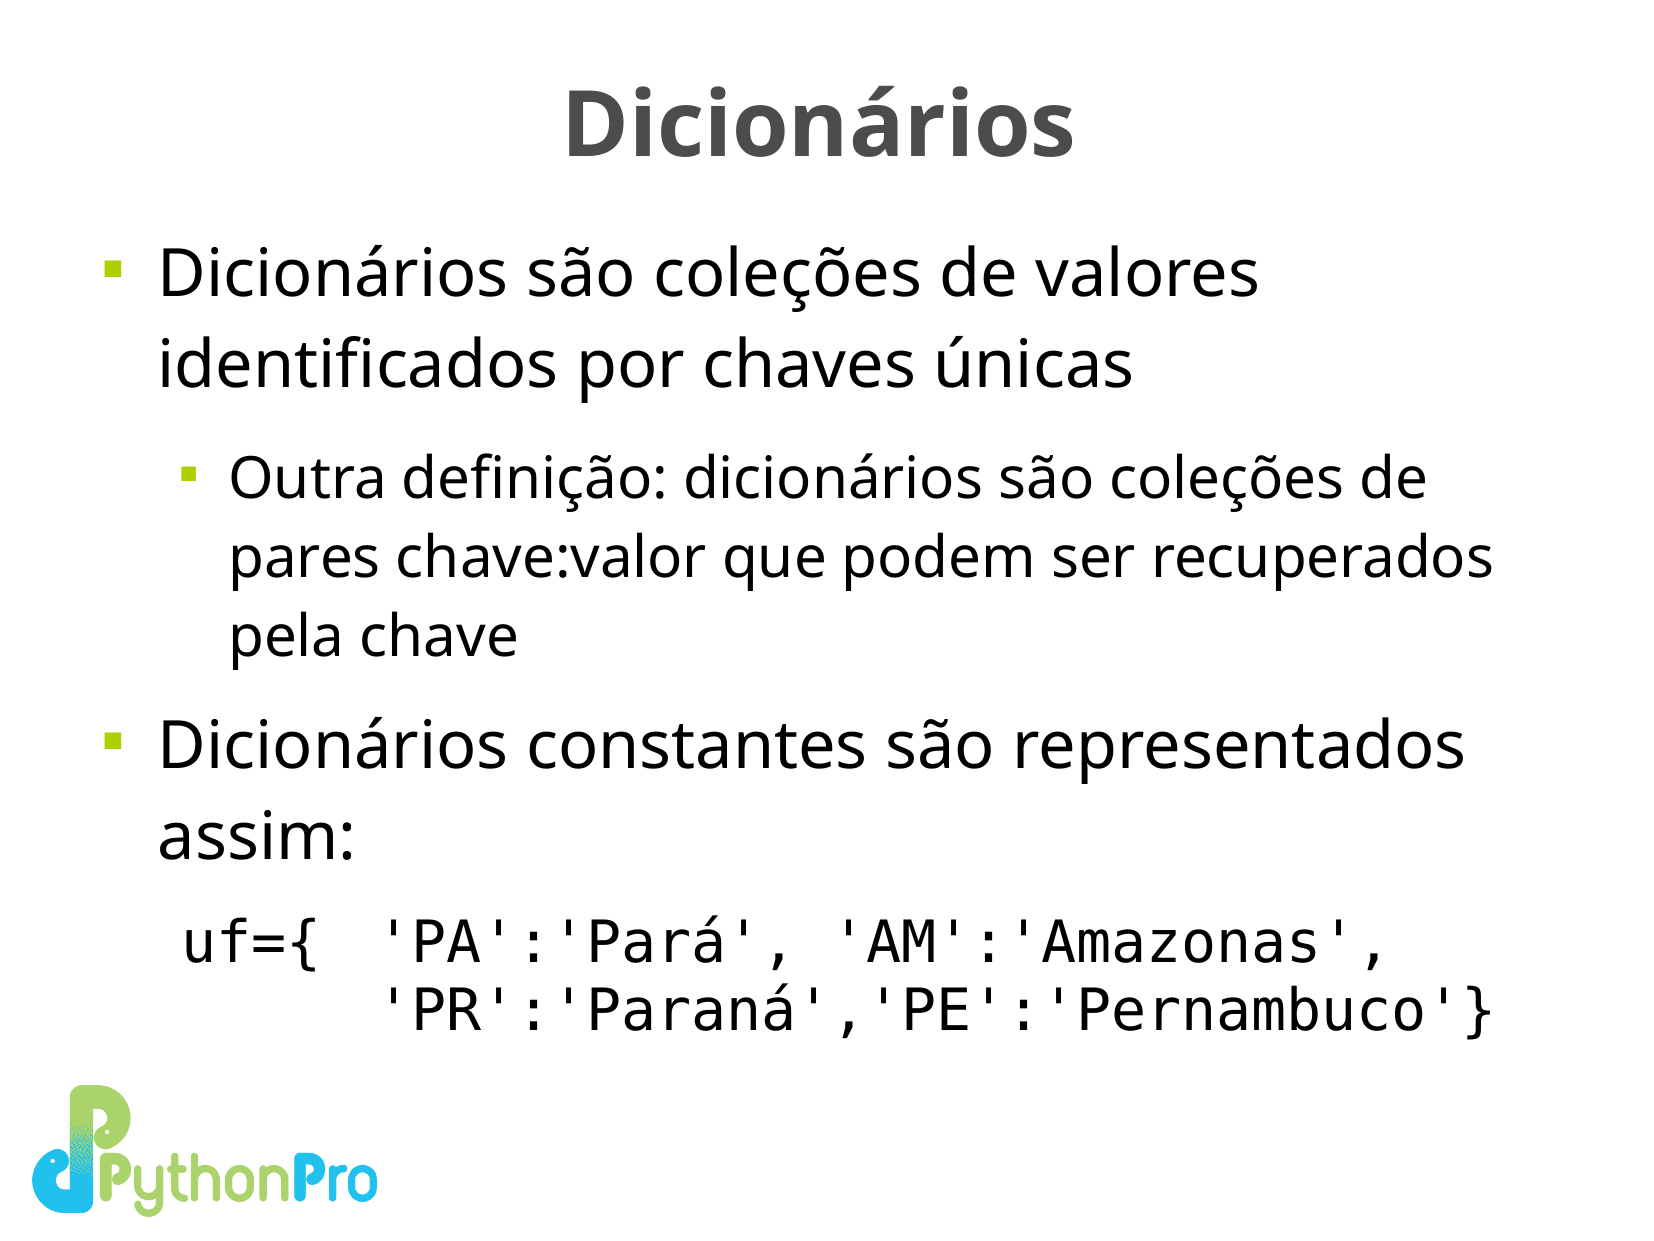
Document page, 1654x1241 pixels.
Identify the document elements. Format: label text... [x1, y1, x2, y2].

list Dicionários são coleções de valores identificados por chaves únicas Outra definição: dicionários são coleções de pares chave:valor que podem ser recuperados pela chave Dicionários constantes são representados assim: uf={ 'PA':'Pará', 'AM':'Amazonas', 'PR':'Paraná','PE':'Pernambuco'} [86, 225, 1576, 1088]
title Dicionários [75, 17, 1564, 226]
picture [32, 1085, 377, 1217]
